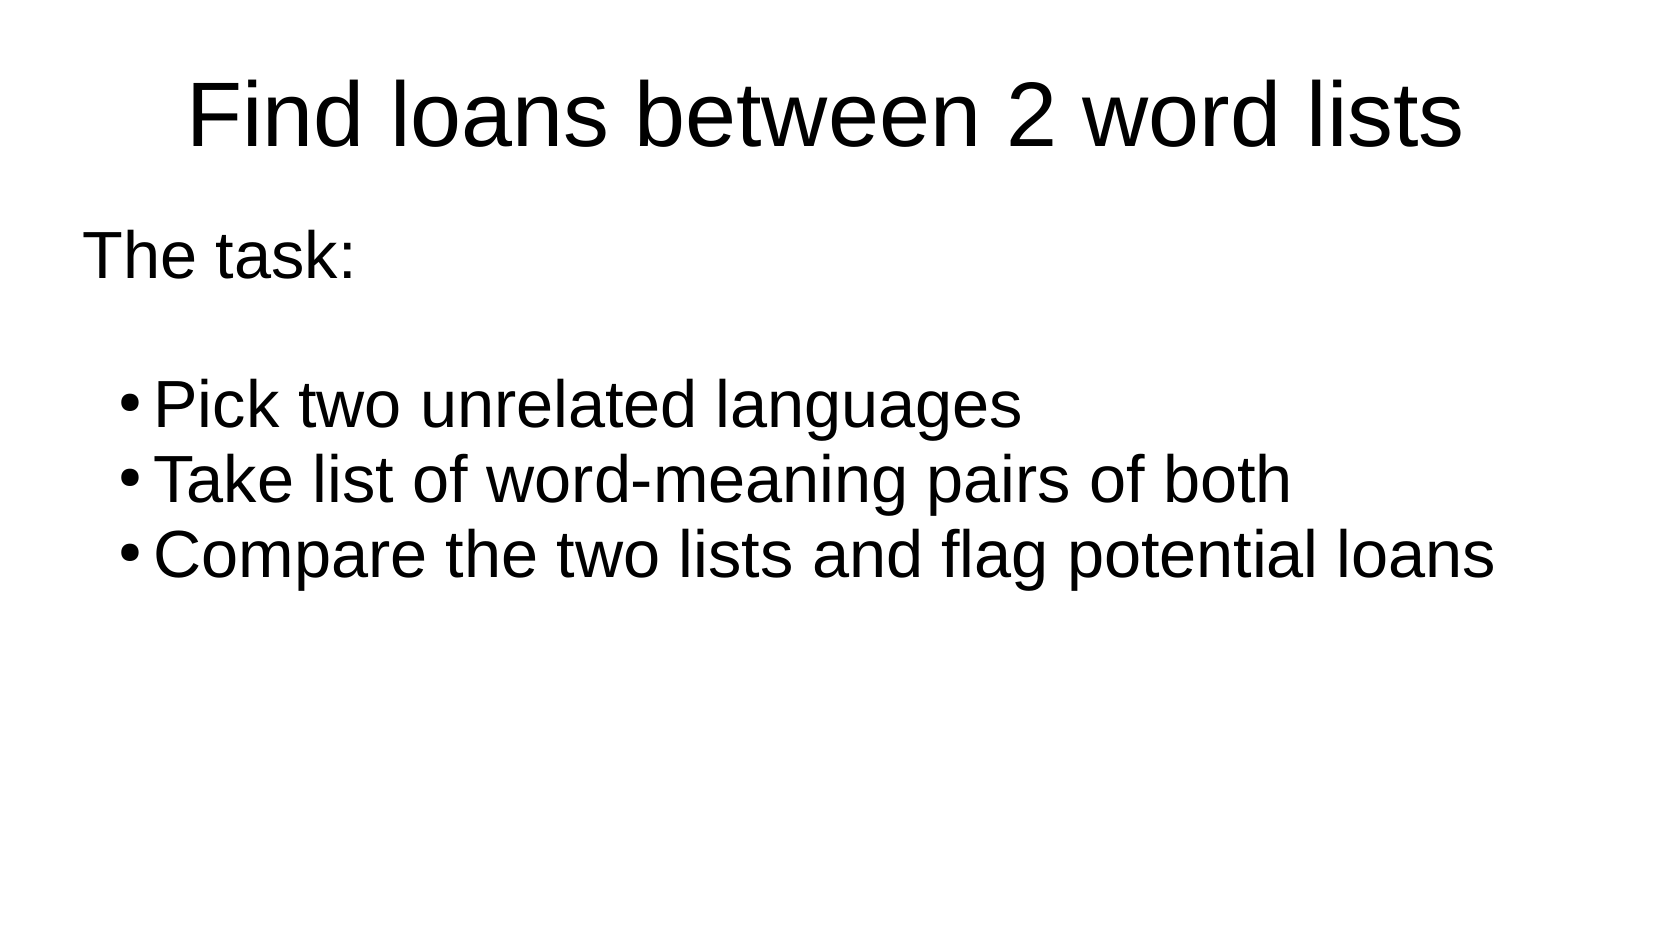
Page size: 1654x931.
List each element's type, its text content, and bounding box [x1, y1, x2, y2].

title Find loans between 2 word lists [82, 37, 1571, 193]
subtitle The task: Pick two unrelated languages Take list of word-meaning pairs of both Compare the two lists and flag potential loans [82, 217, 1571, 758]
